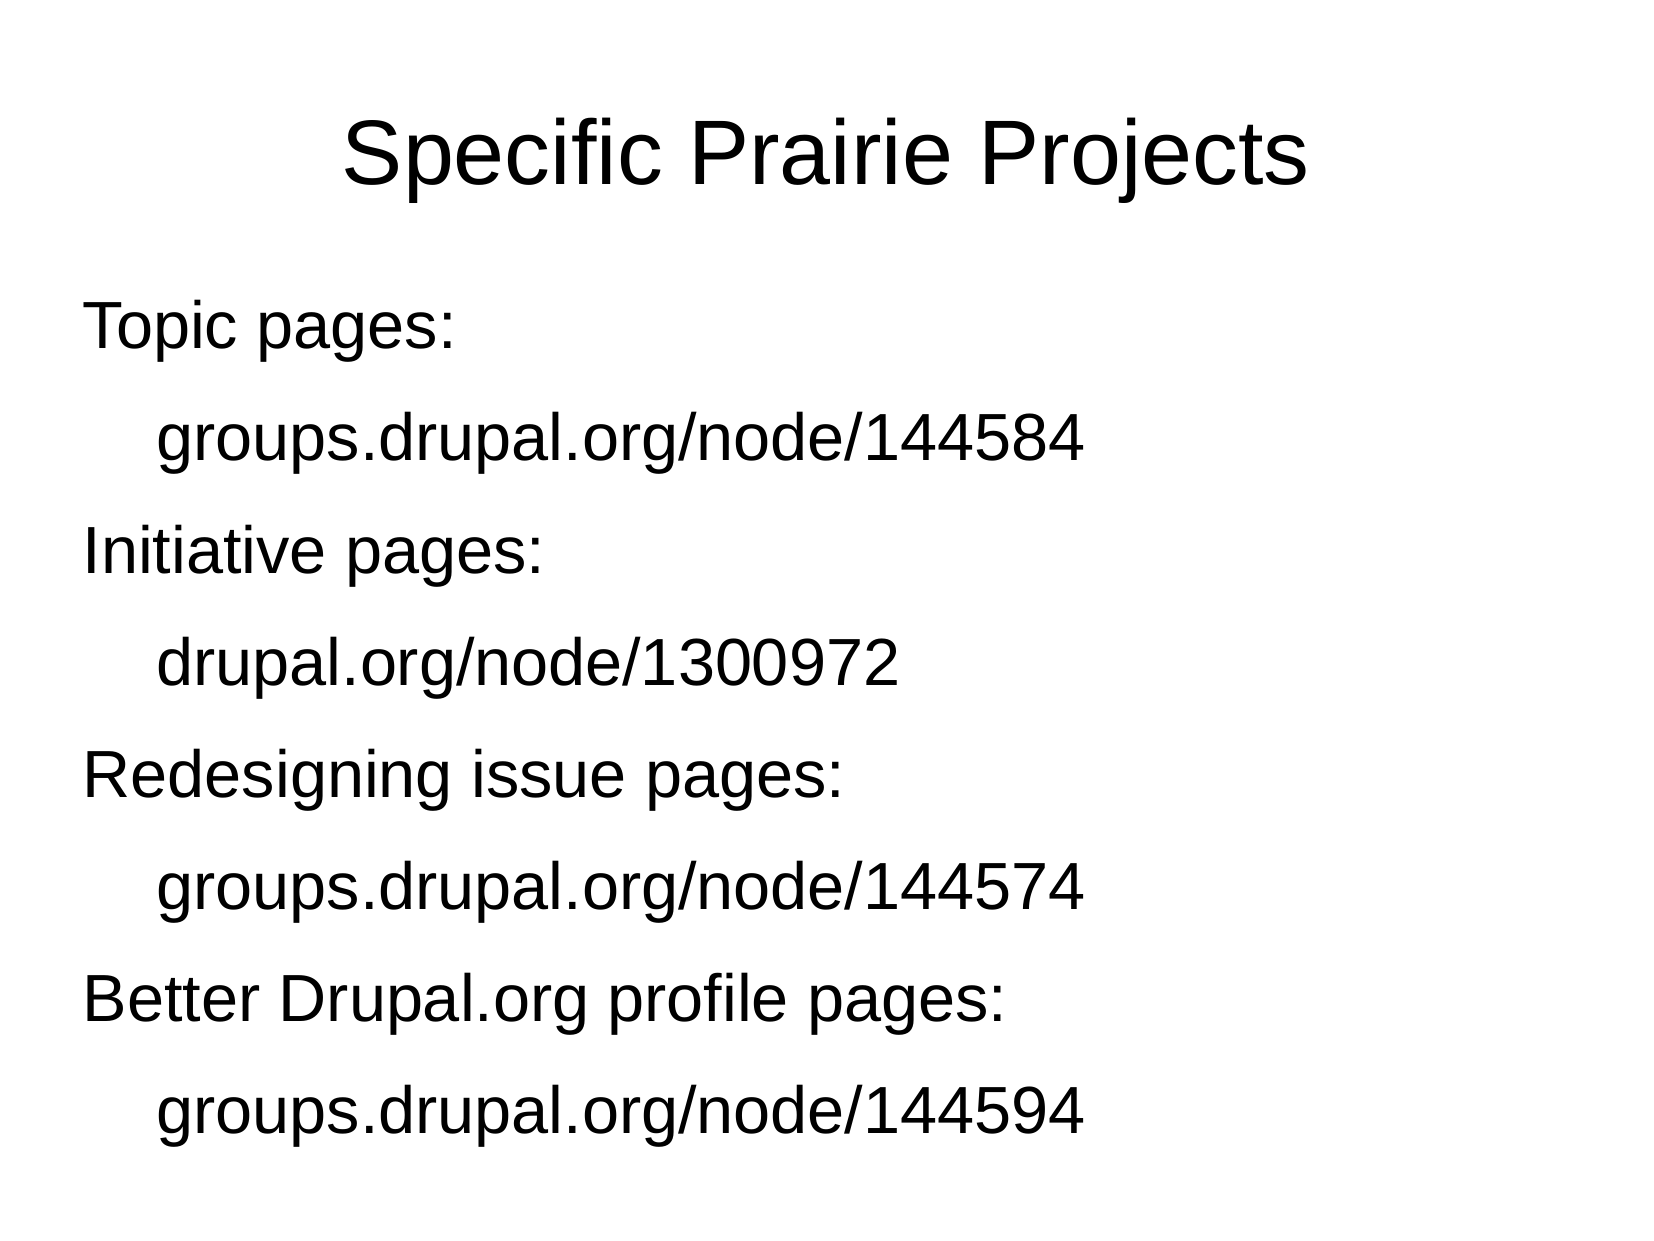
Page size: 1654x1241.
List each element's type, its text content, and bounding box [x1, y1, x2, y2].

subtitle Topic pages: groups.drupal.org/node/144584 Initiative pages: drupal.org/node/1300972 Redesigning issue pages: groups.drupal.org/node/144574 Better Drupal.org profile pages: groups.drupal.org/node/144594 [82, 270, 1571, 1129]
title Specific Prairie Projects [82, 56, 1571, 250]
